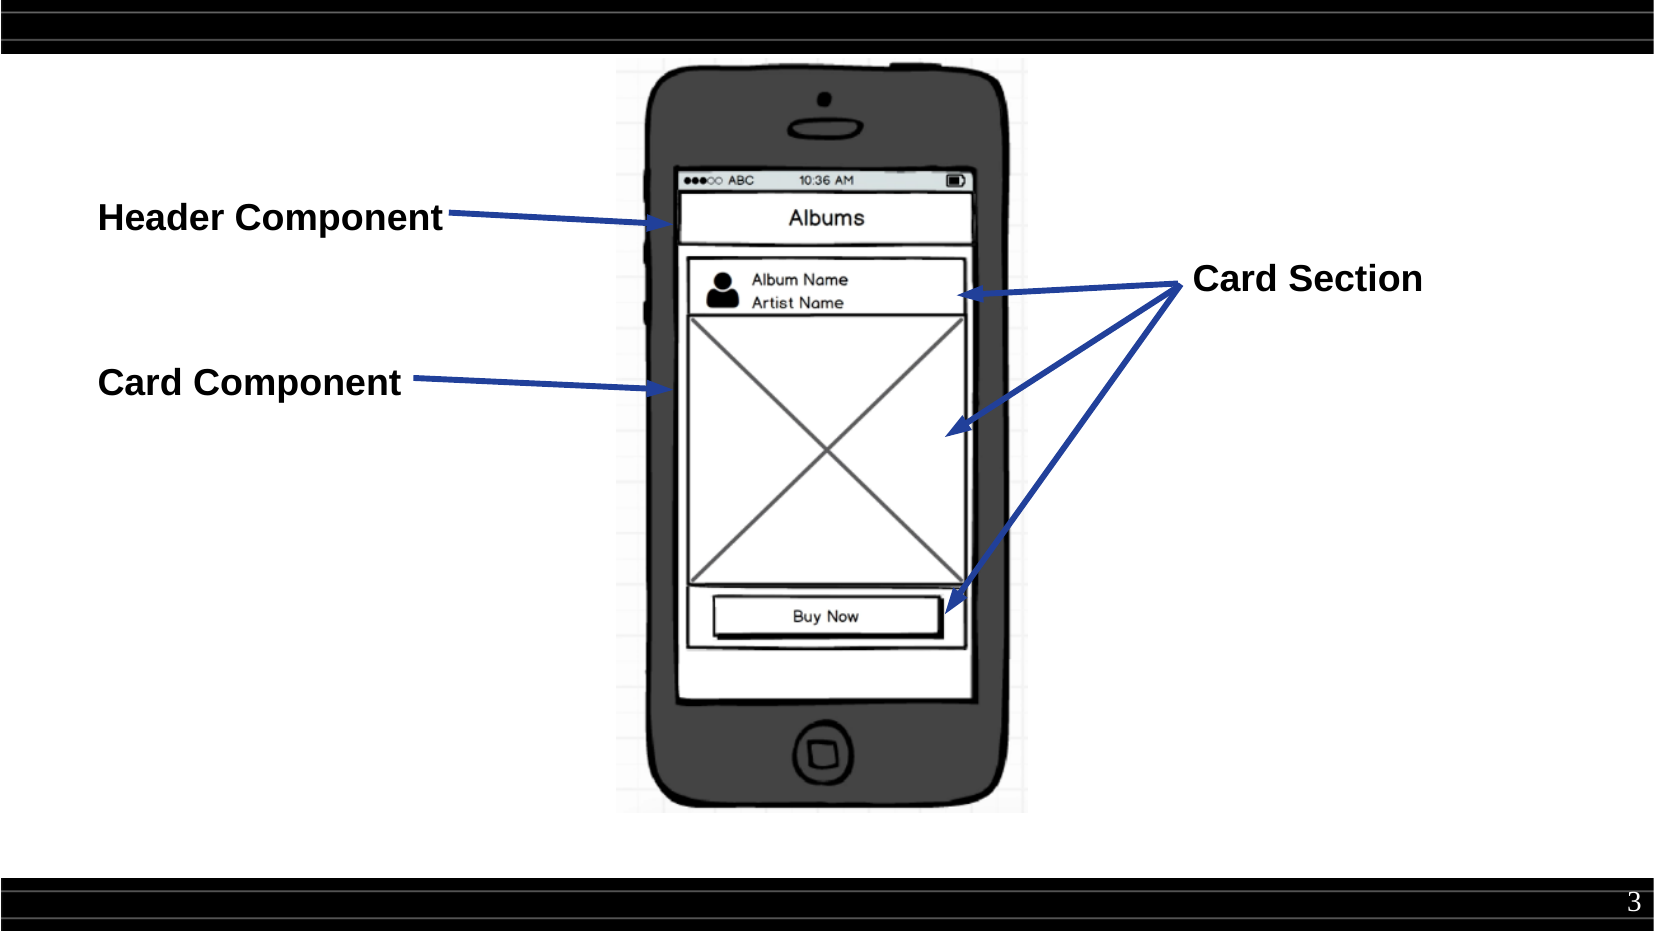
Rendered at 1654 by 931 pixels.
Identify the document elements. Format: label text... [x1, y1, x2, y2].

text_box Card Component [82, 354, 417, 412]
picture [1, 878, 1654, 931]
picture [616, 58, 1028, 813]
text_box Header Component [82, 188, 459, 246]
text_box Card Section [1177, 250, 1439, 308]
picture [1, 0, 1654, 54]
